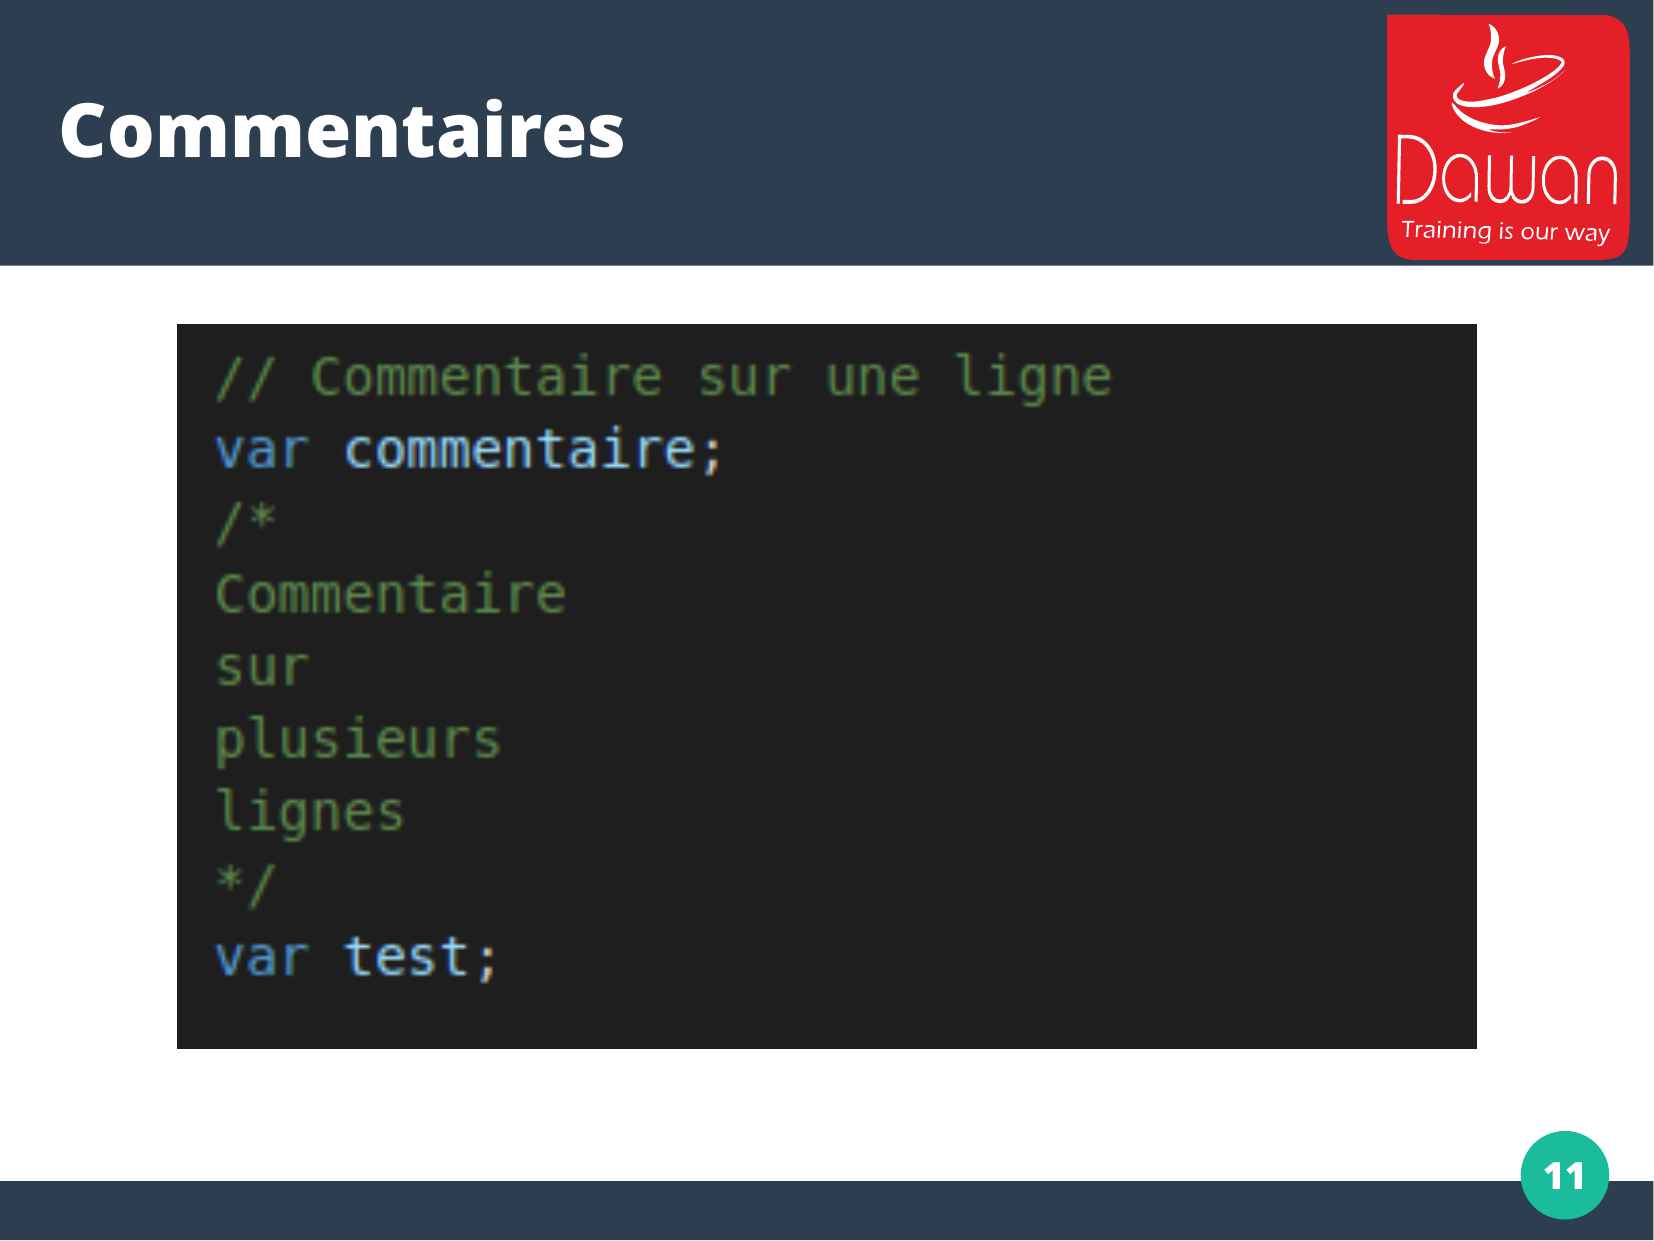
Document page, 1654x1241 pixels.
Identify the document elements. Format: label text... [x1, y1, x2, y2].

title Commentaires [59, 49, 1387, 207]
picture [1387, 14, 1630, 260]
picture [177, 324, 1477, 1049]
